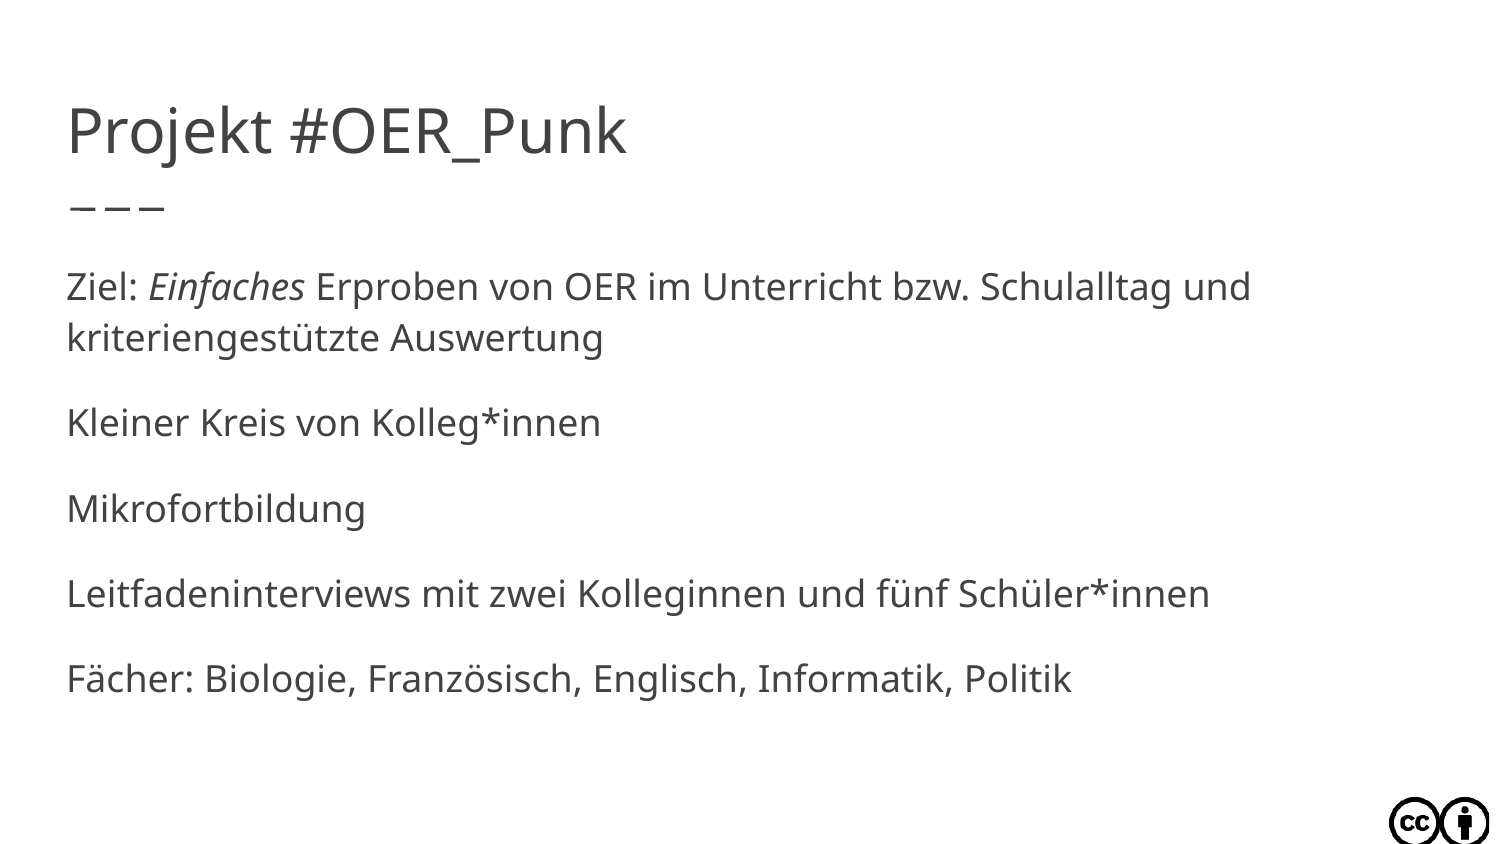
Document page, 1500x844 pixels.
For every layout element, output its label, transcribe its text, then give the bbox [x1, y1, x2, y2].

title Projekt #OER_Punk [51, 61, 1449, 182]
list Ziel: Einfaches Erproben von OER im Unterricht bzw. Schulalltag und kriteriengestützte Auswertung Kleiner Kreis von Kolleg*innen Mikrofortbildung Leitfadeninterviews mit zwei Kolleginnen und fünf Schüler*innen Fächer: Biologie, Französisch, Englisch, Informatik, Politik [51, 240, 1449, 750]
picture [1389, 797, 1490, 844]
